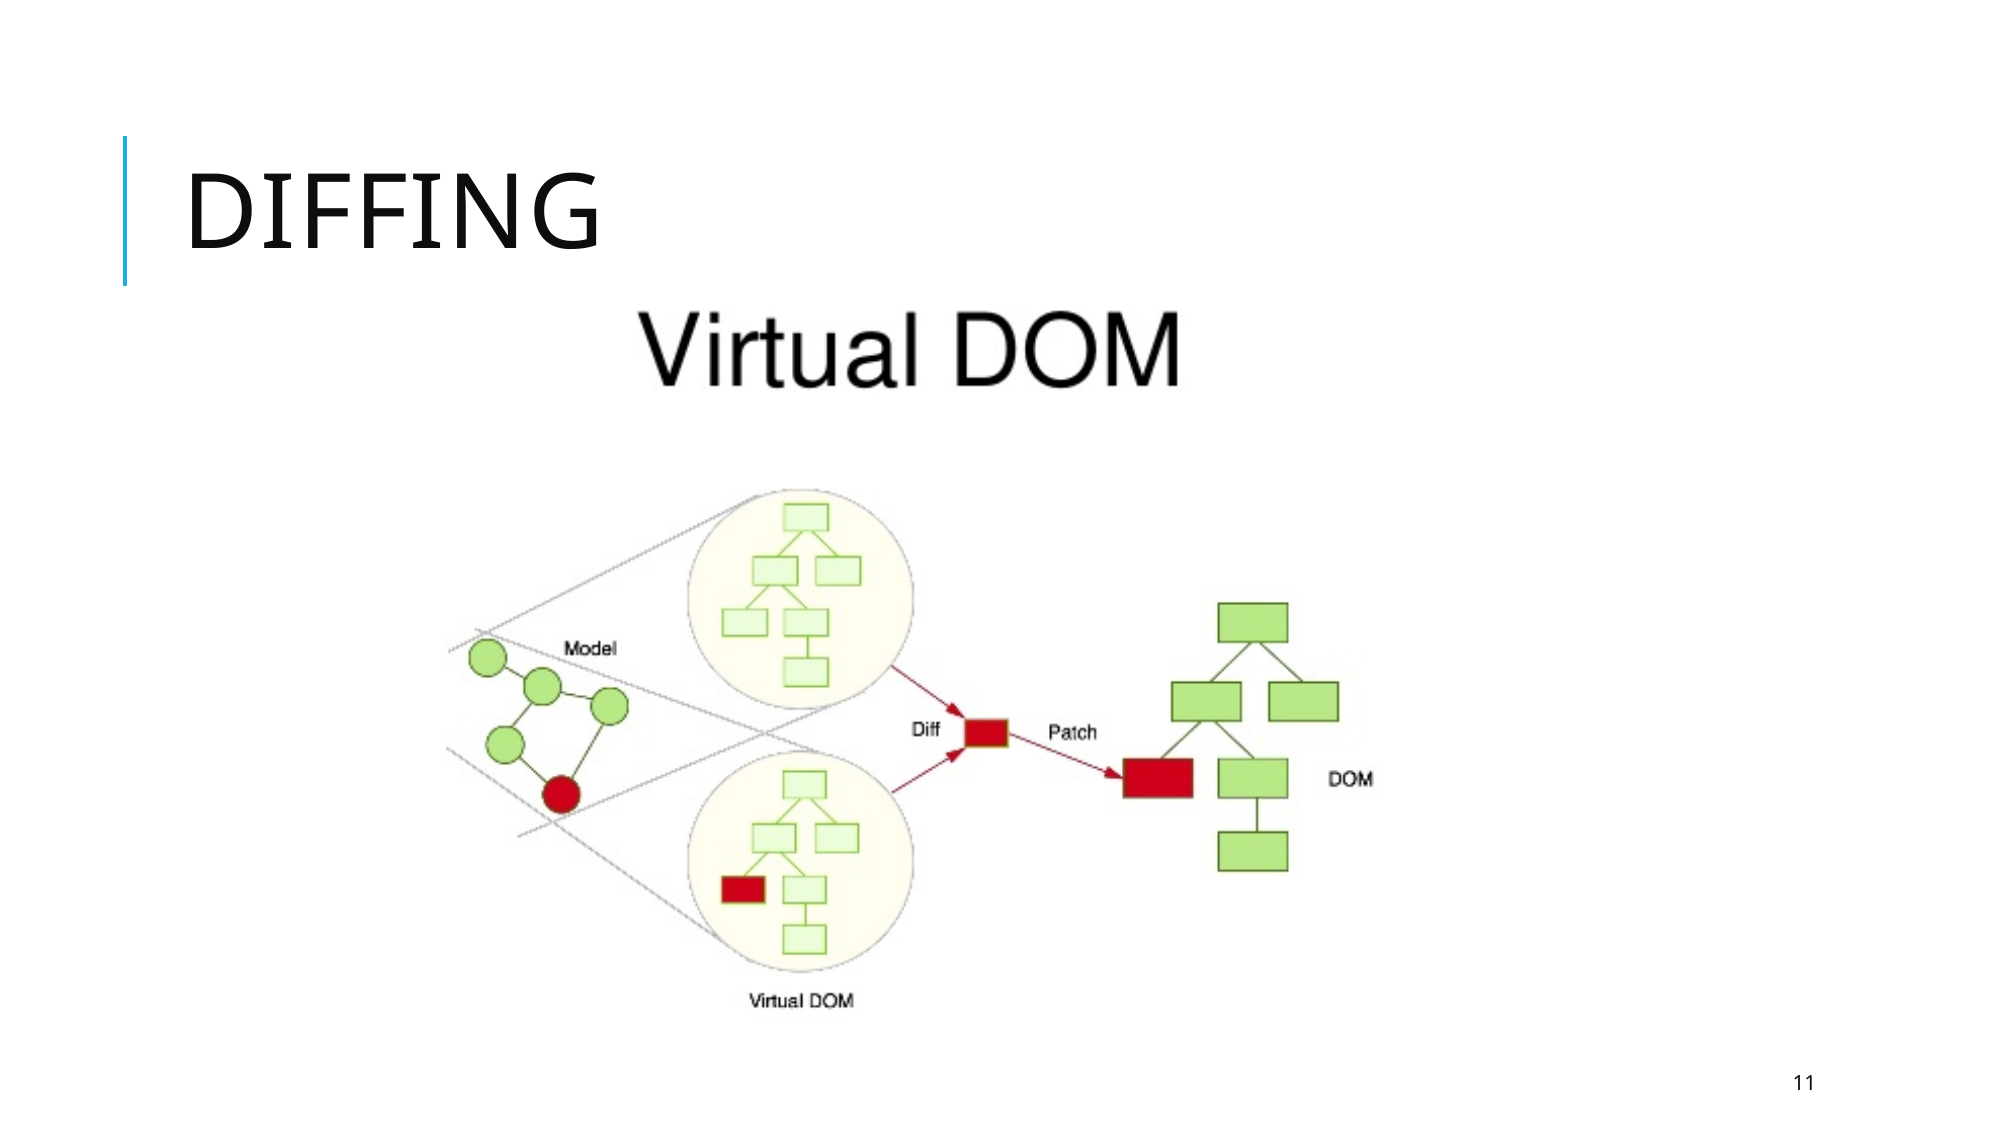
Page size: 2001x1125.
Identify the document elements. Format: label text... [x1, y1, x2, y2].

picture [283, 277, 1544, 1020]
slide_number <number> [1777, 1061, 1938, 1107]
title DIFFing [168, 96, 1763, 342]
